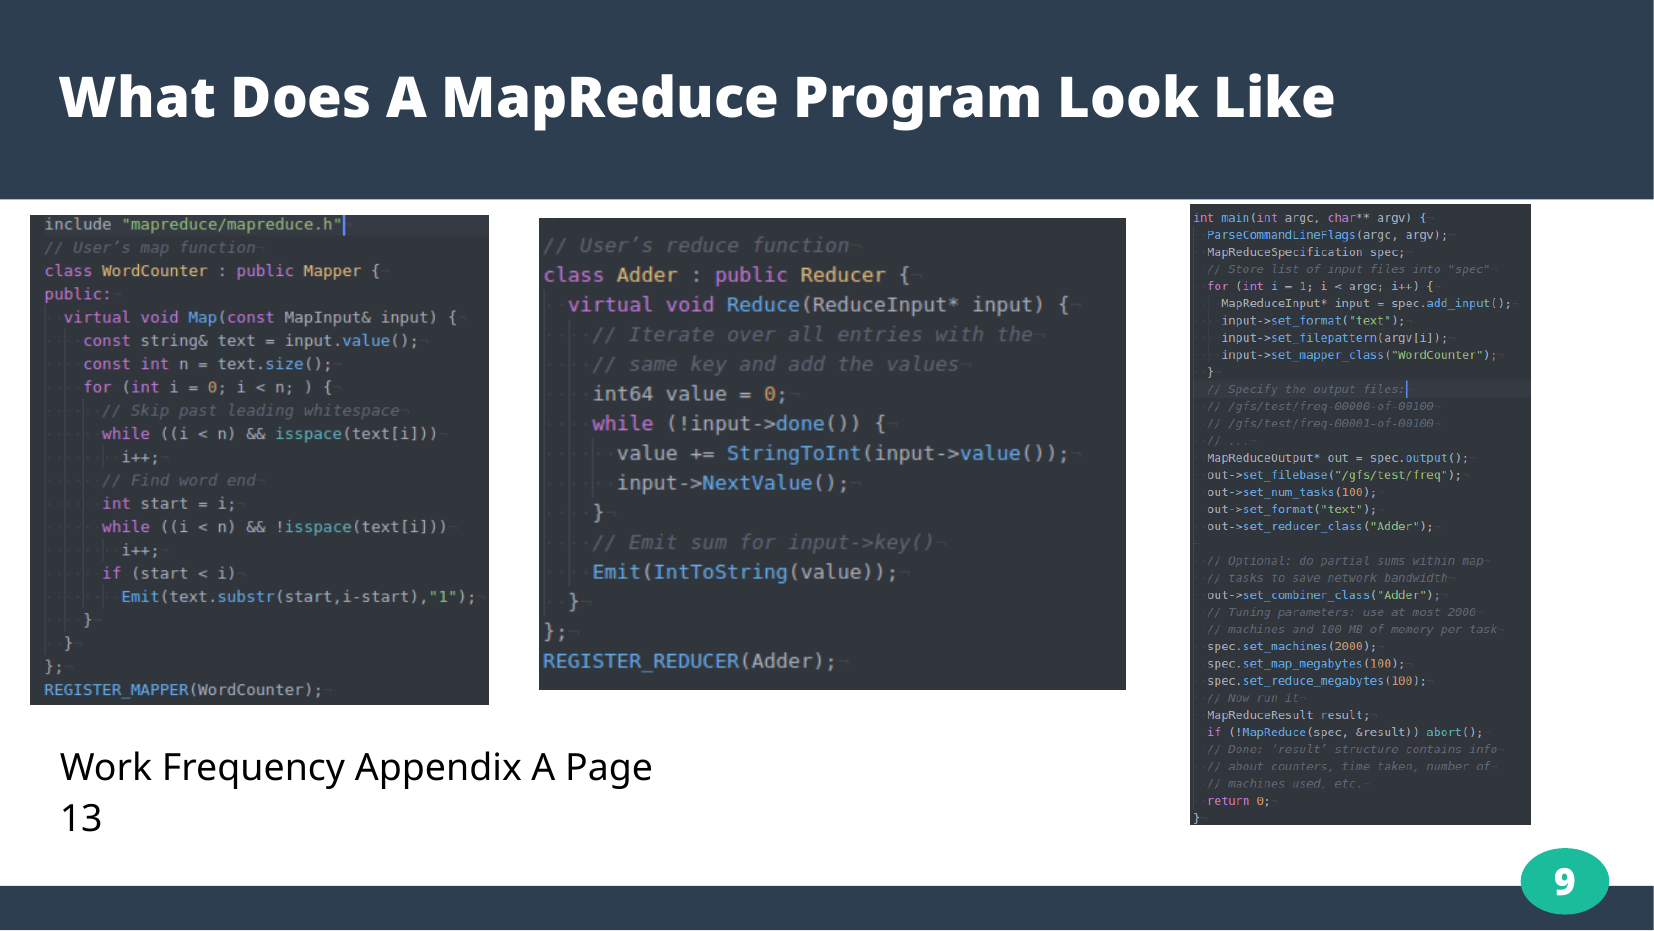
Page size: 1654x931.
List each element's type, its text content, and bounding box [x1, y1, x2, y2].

picture [30, 215, 489, 706]
picture [539, 218, 1126, 691]
title What Does A MapReduce Program Look Like [59, 37, 1595, 155]
picture [1190, 204, 1531, 826]
text_box Work Frequency Appendix A Page 13 [45, 732, 706, 843]
